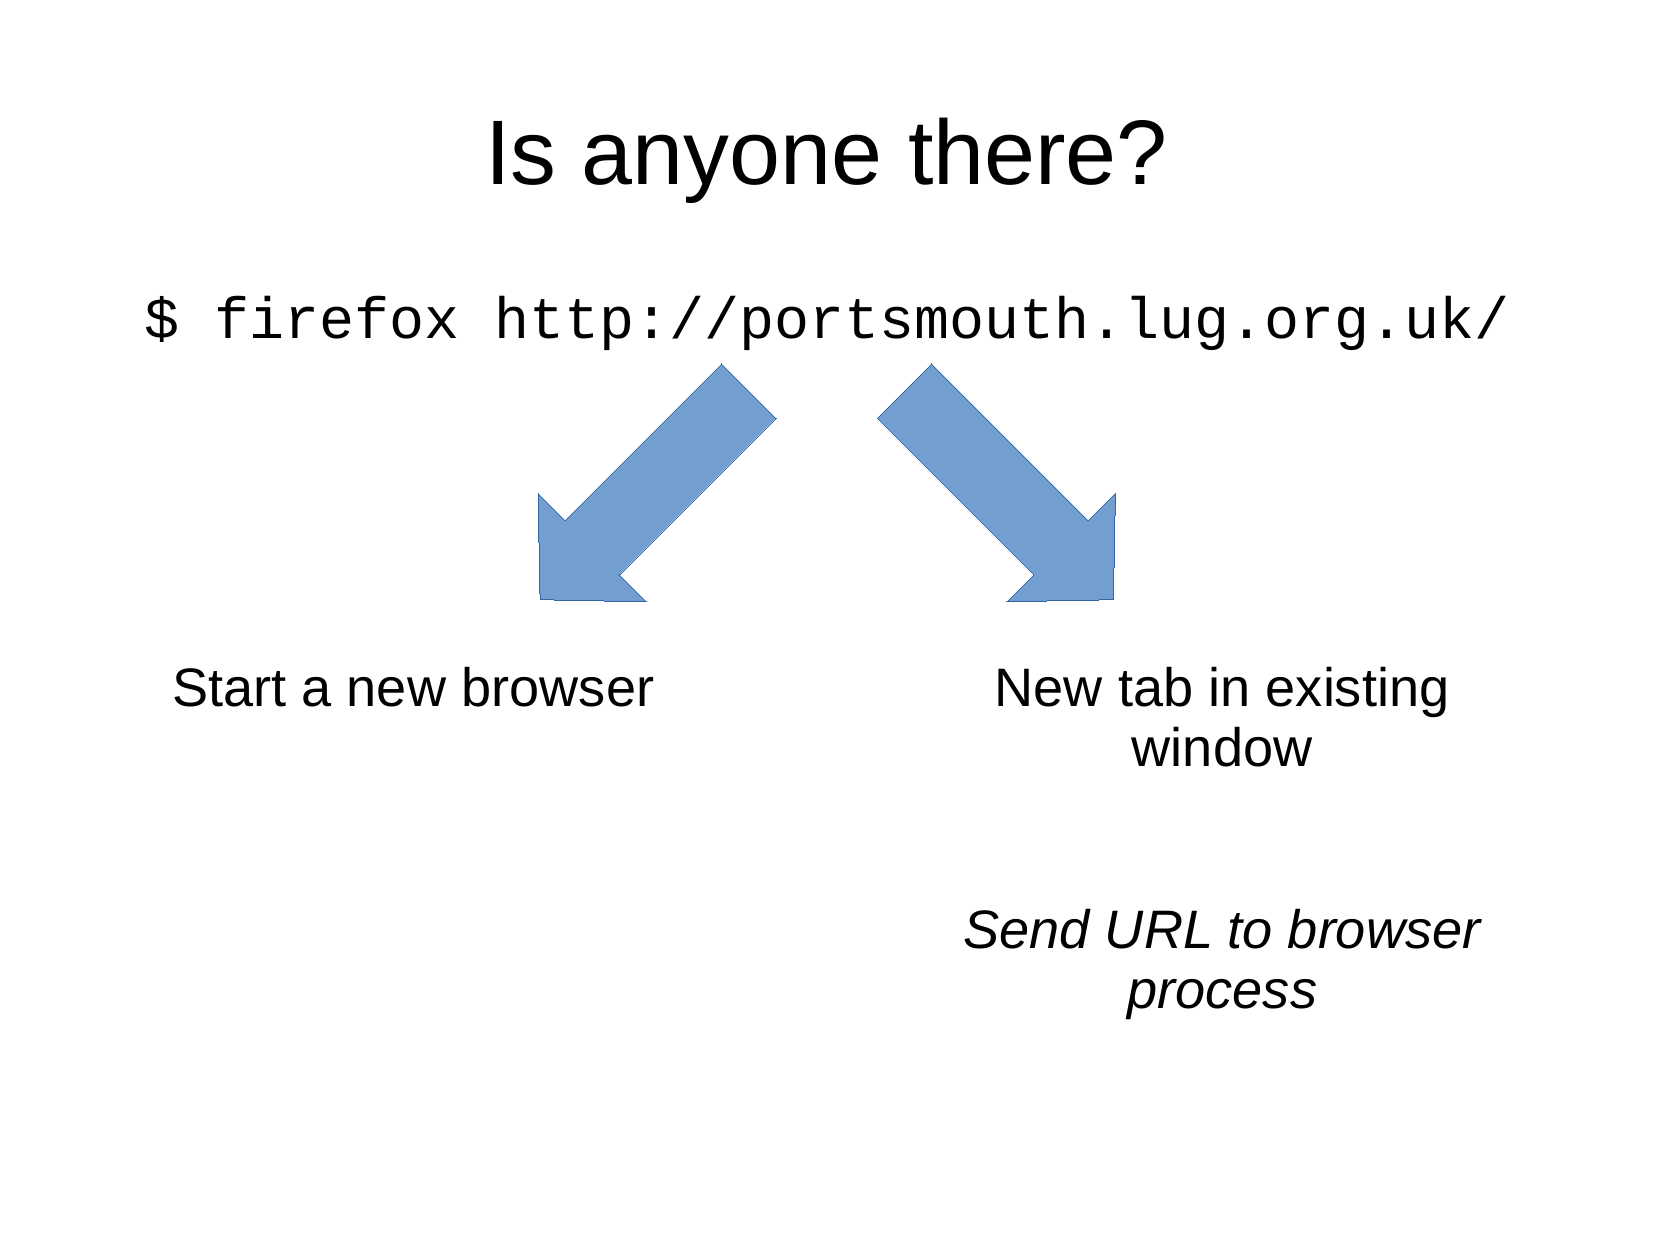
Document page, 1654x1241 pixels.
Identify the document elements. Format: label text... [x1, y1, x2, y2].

text_box New tab in existing window Send URL to browser process [897, 649, 1548, 1028]
text_box [538, 363, 777, 602]
text_box Start a new browser [153, 649, 674, 725]
title Is anyone there? [82, 49, 1571, 257]
text_box [877, 363, 1116, 602]
list $ firefox http://portsmouth.lug.org.uk/ [82, 290, 1571, 1010]
